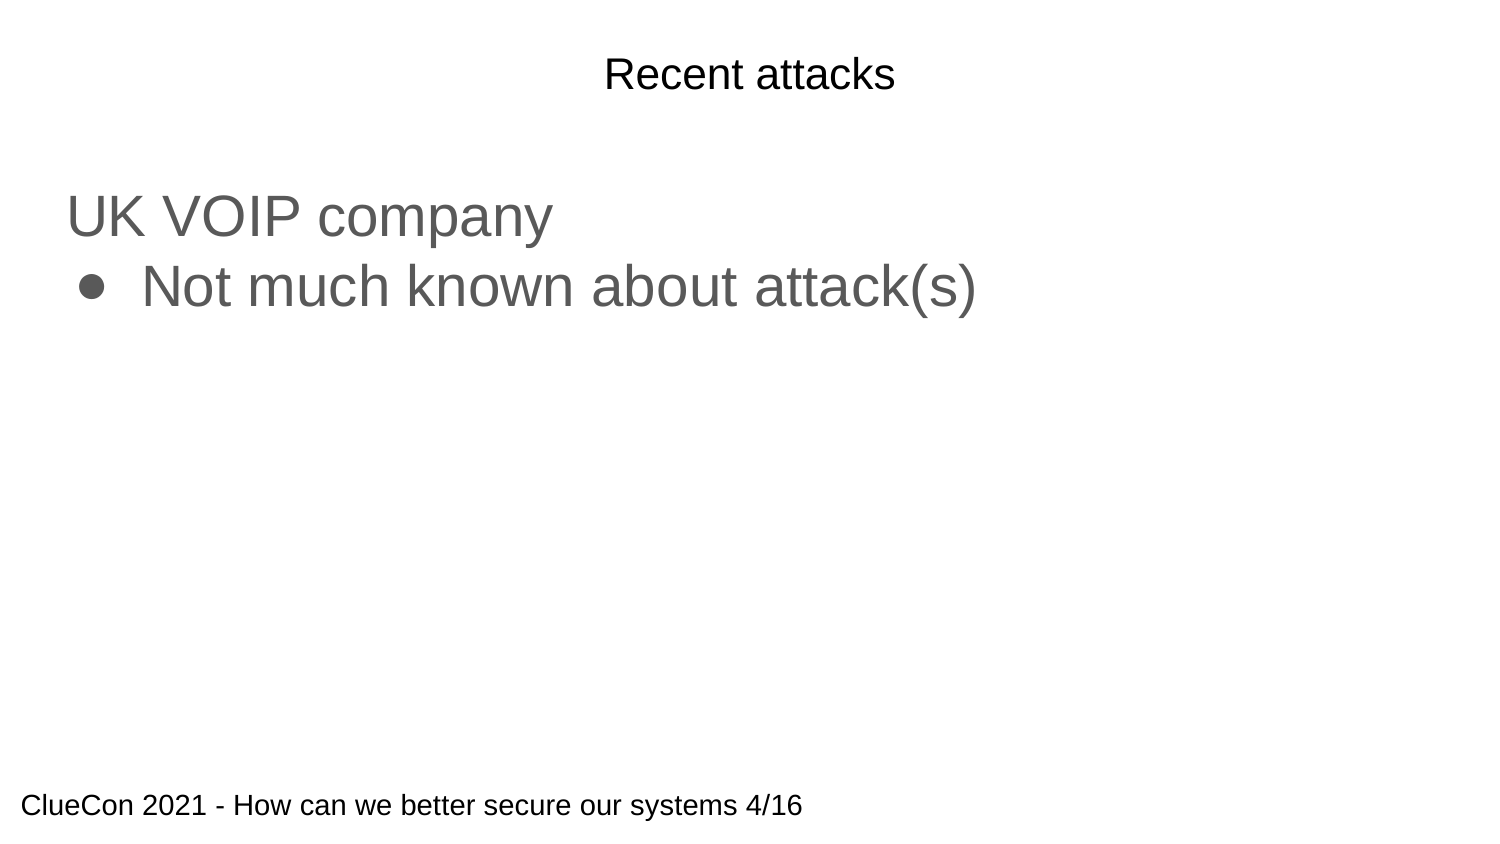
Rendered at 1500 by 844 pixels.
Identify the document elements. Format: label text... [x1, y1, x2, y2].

title Recent attacks [51, 29, 1449, 114]
text_box ClueCon 2021 - How can we better secure our systems 4/16 [5, 771, 1472, 837]
subtitle UK VOIP company Not much known about attack(s) [51, 163, 1449, 462]
